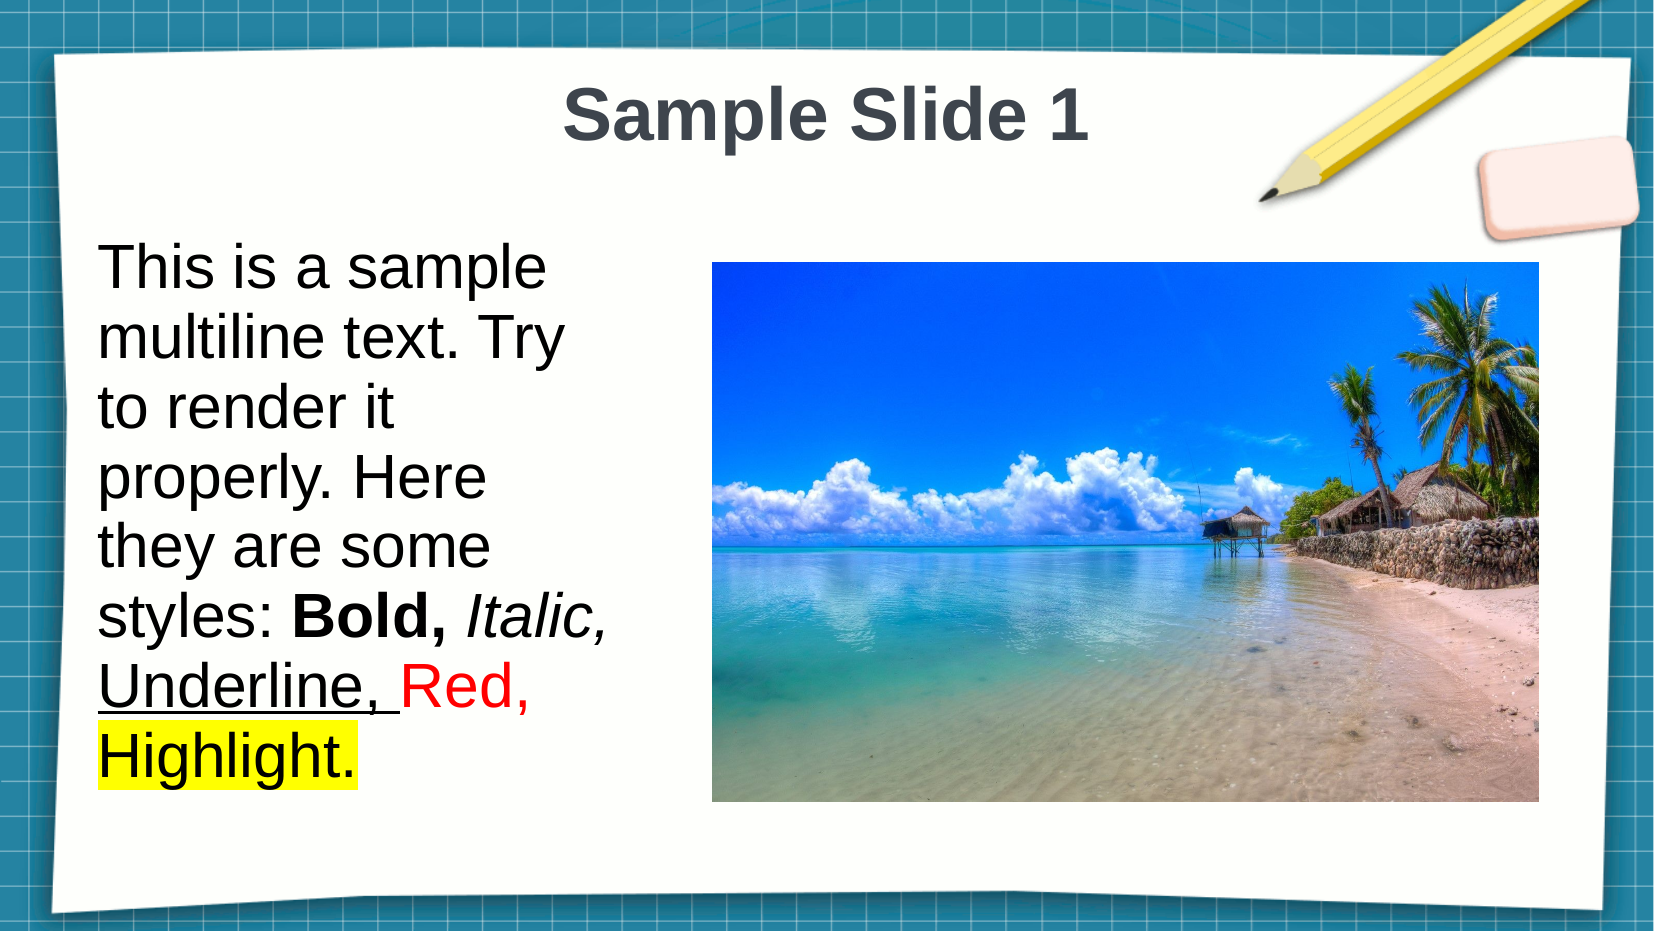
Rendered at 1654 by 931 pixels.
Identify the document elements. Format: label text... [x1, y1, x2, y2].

picture [0, 0, 1654, 931]
text_box This is a sample multiline text. Try to render it properly. Here they are some styles: Bold, Italic, Underline, Red, Highlight. [82, 225, 638, 784]
text_box Sample Slide 1 [82, 37, 1571, 193]
